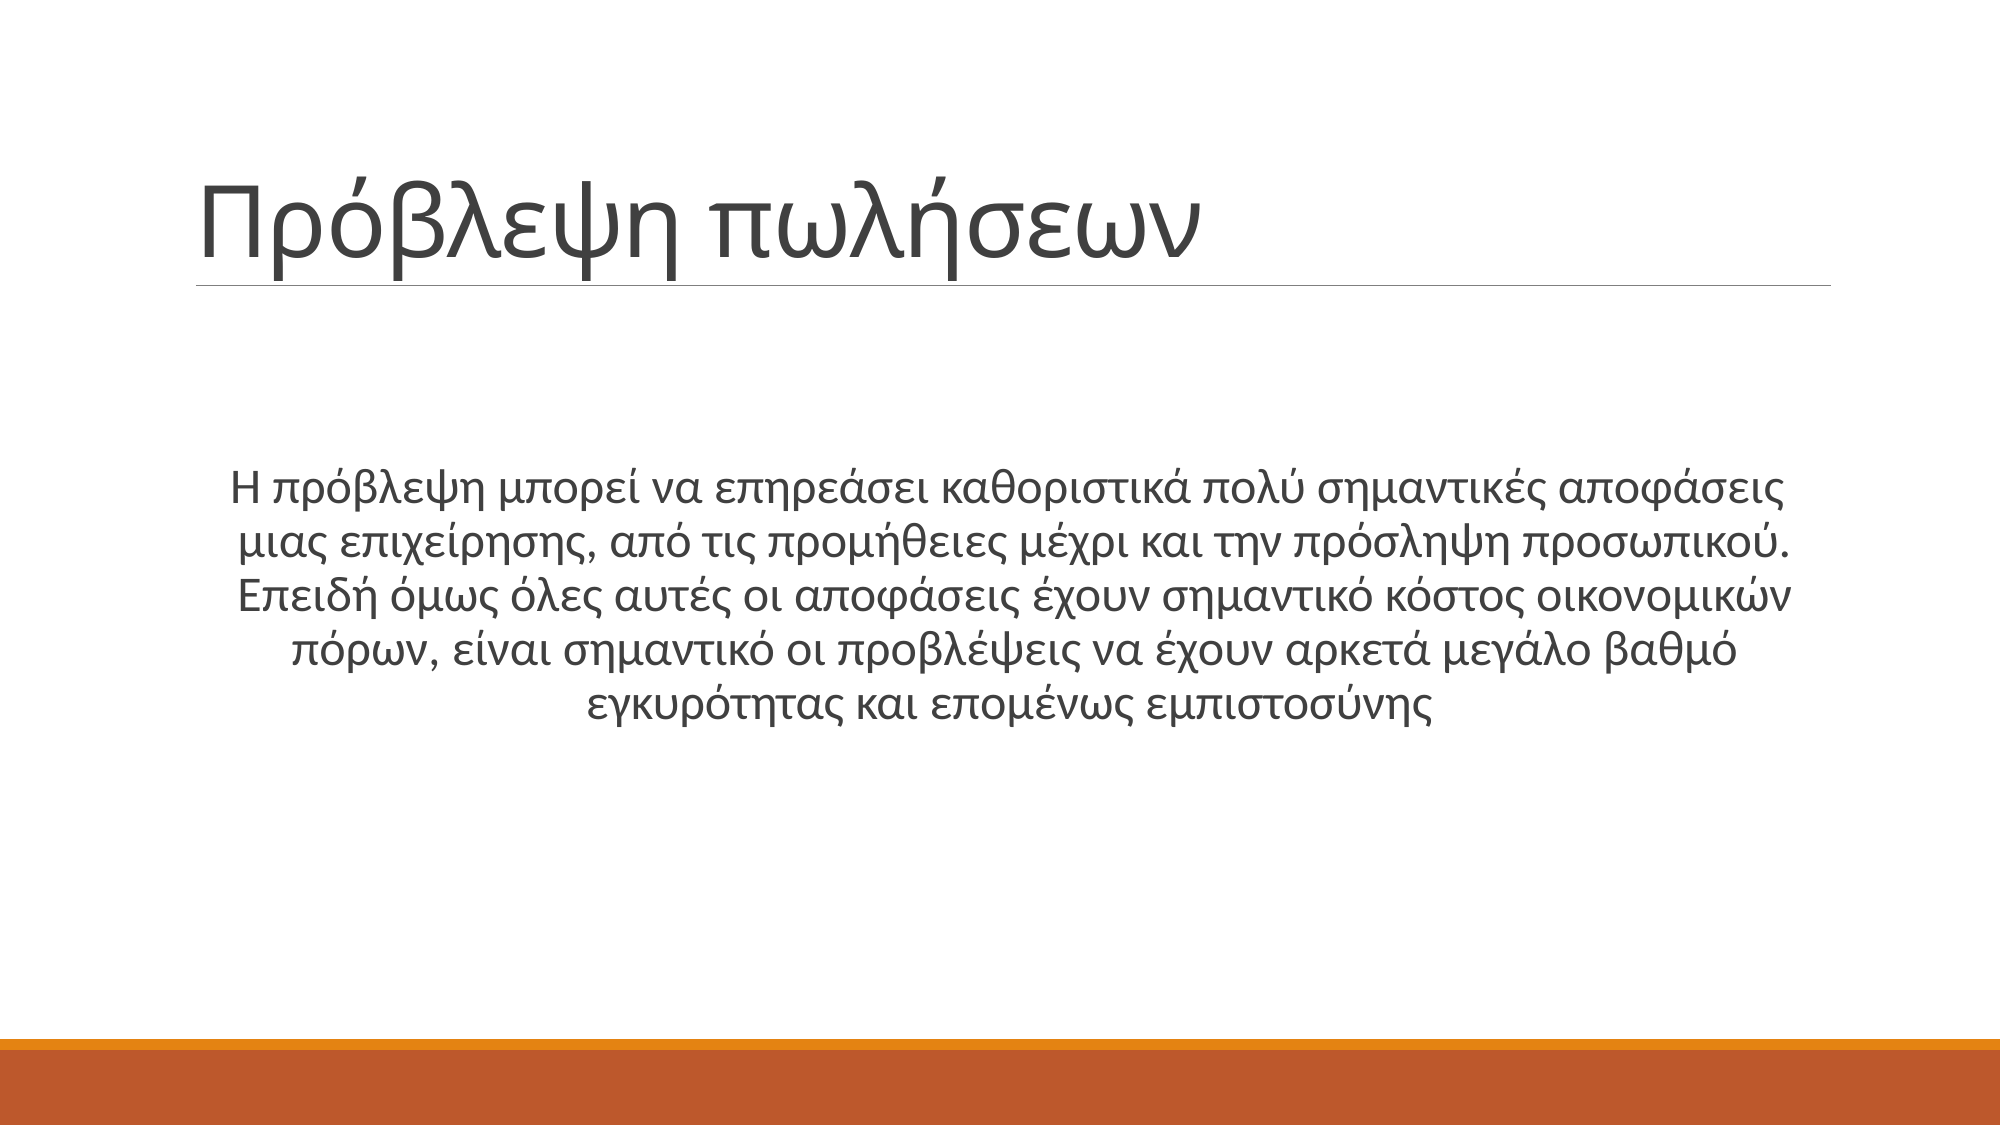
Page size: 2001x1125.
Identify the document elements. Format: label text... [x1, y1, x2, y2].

title Πρόβλεψη πωλήσεων [180, 47, 1831, 286]
list Η πρόβλεψη μπορεί να επηρεάσει καθοριστικά πολύ σημαντικές αποφάσεις μιας επιχείρησης, από τις προμήθειες μέχρι και την πρόσληψη προσωπικού. Επειδή όμως όλες αυτές οι αποφάσεις έχουν σημαντικό κόστος οικονομικών πόρων, είναι σημαντικό οι προβλέψεις να έχουν αρκετά μεγάλο βαθμό εγκυρότητας και επομένως εμπιστοσύνης [174, 452, 1825, 767]
